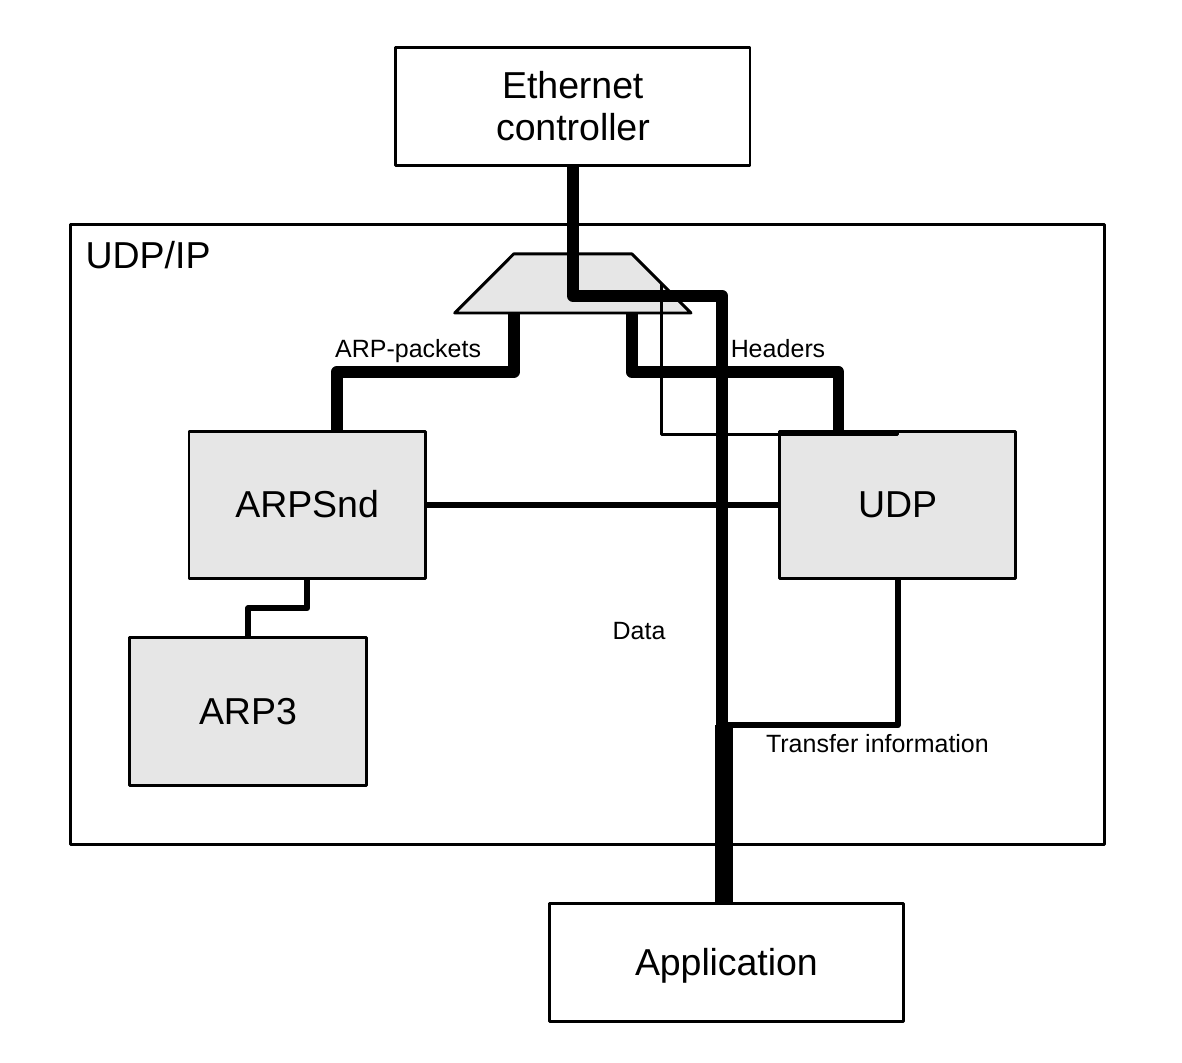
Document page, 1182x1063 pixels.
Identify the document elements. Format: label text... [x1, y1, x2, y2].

text_box UDP/IP [70, 226, 278, 284]
text_box Transfer information [750, 720, 1010, 767]
text_box [454, 253, 660, 313]
text_box [579, 253, 662, 291]
text_box ARPSnd [188, 431, 426, 579]
text_box [663, 303, 691, 313]
text_box Data [596, 608, 686, 655]
text_box ARP3 [129, 637, 367, 786]
text_box Headers [714, 326, 863, 373]
text_box ARP-packets [318, 326, 526, 373]
text_box Application [549, 903, 904, 1022]
text_box UDP [779, 431, 1016, 579]
text_box Ethernet controller [395, 47, 751, 166]
